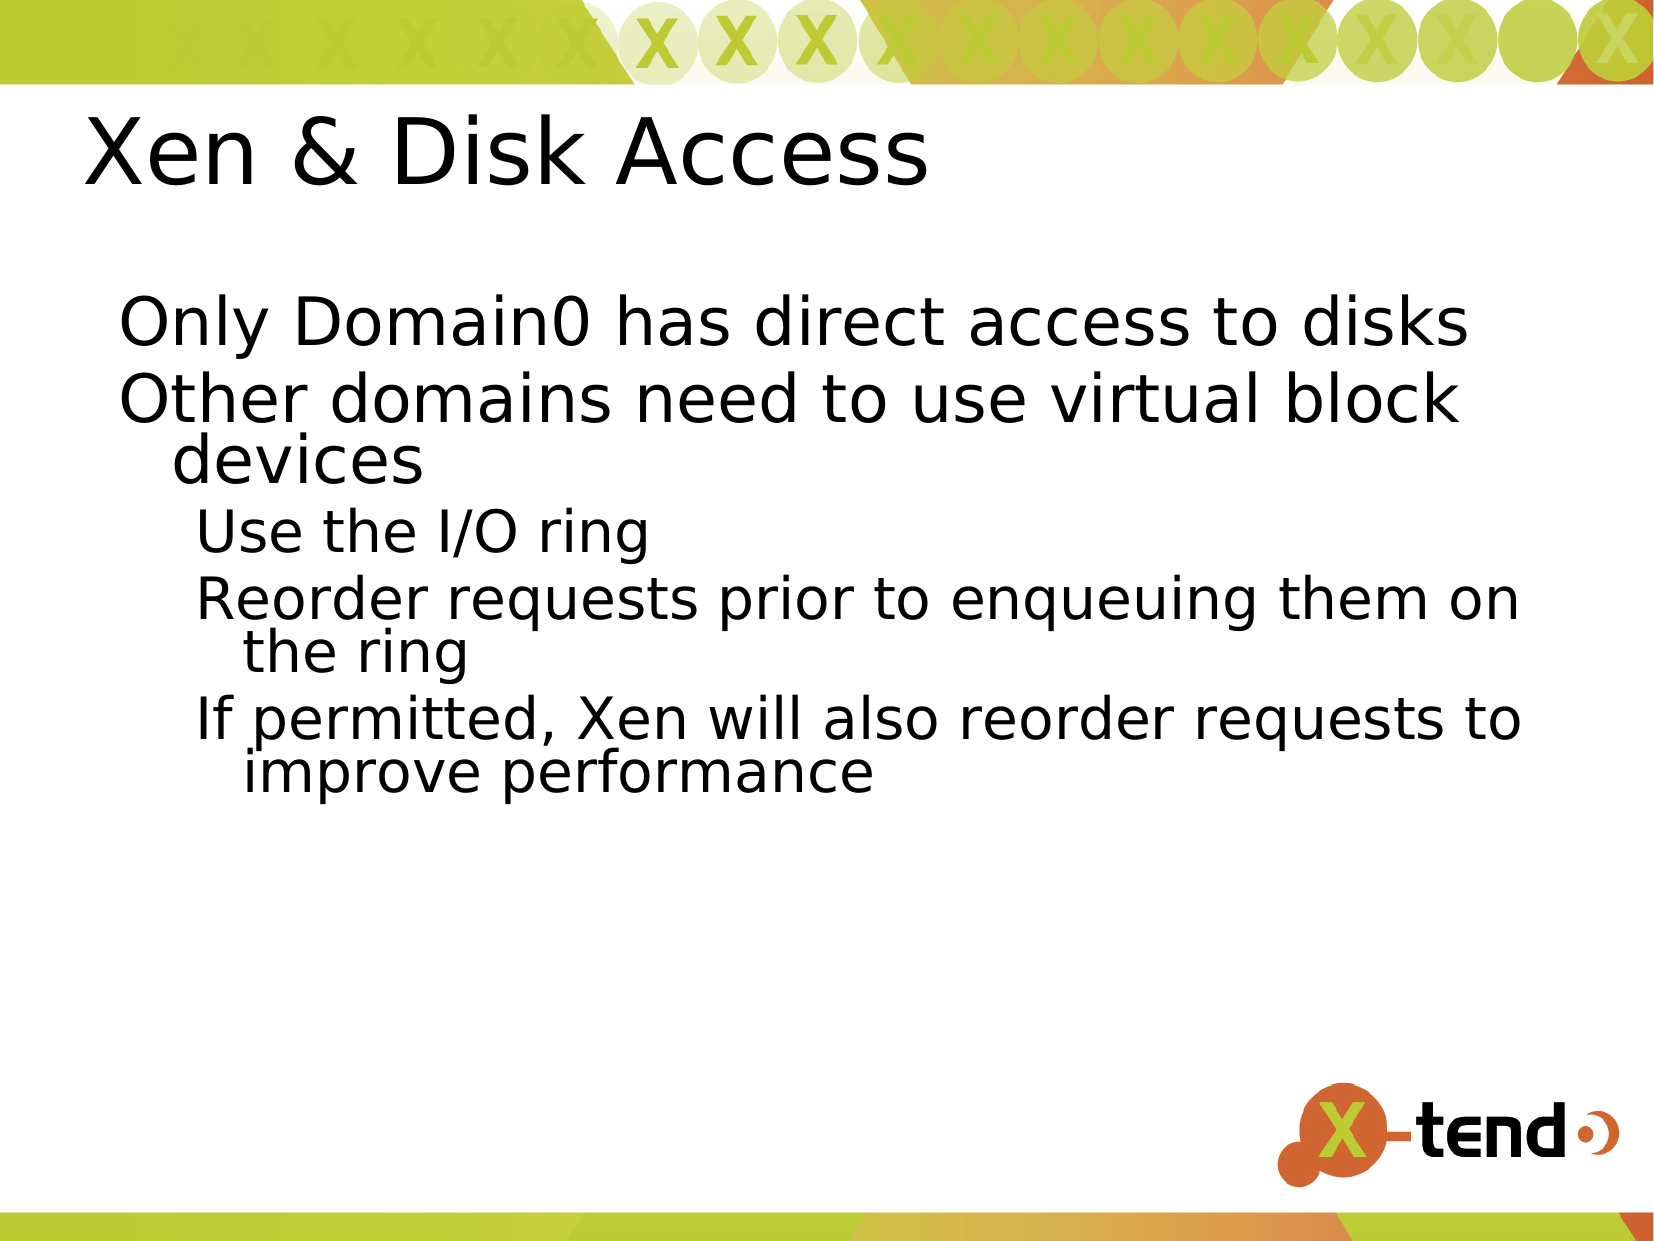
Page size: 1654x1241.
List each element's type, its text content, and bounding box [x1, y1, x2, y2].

list Only Domain0 has direct access to disks Other domains need to use virtual block devices Use the I/O ring Reorder requests prior to enqueuing them on the ring If permitted, Xen will also reorder requests to improve performance [86, 289, 1626, 1226]
title Xen & Disk Access [82, 57, 1571, 249]
picture [0, 0, 1654, 1241]
